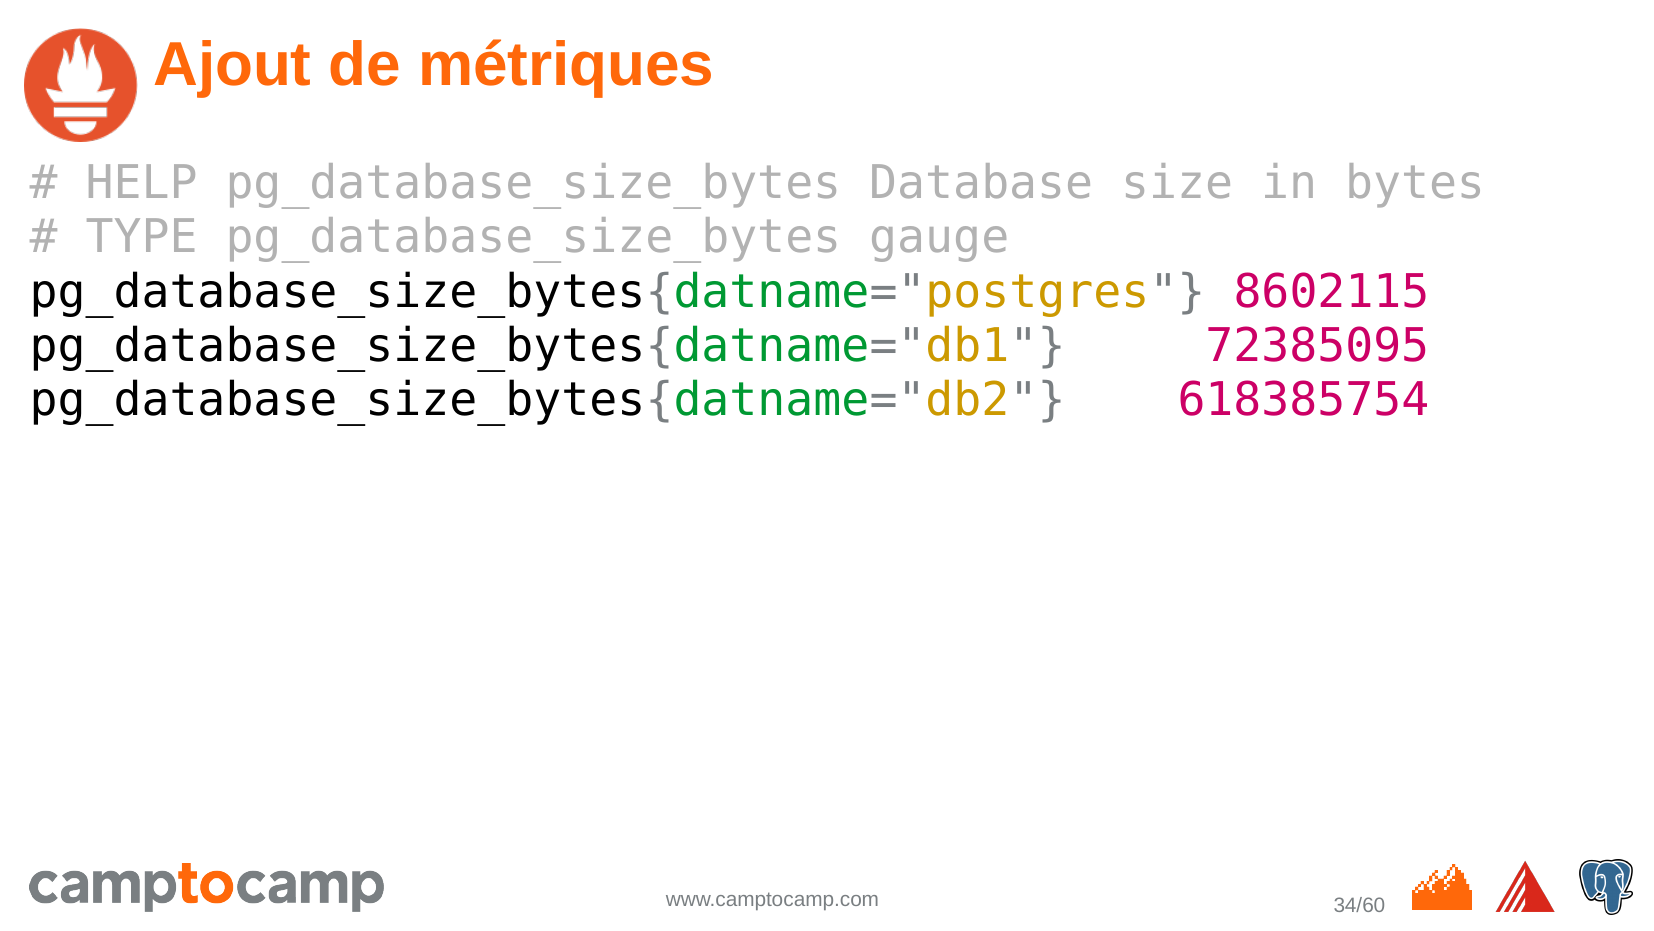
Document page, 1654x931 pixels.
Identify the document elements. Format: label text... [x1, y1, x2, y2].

picture [1579, 859, 1633, 915]
picture [29, 863, 384, 912]
title Ajout de métriques [153, 29, 1625, 155]
picture [1412, 864, 1472, 910]
picture [24, 28, 139, 142]
list # HELP pg_database_size_bytes Database size in bytes # TYPE pg_database_size_bytes gauge pg_database_size_bytes{datname="postgres"} 8602115 pg_database_size_bytes{datname="db1"} 72385095 pg_database_size_bytes{datname="db2"} 618385754 [29, 155, 1625, 427]
picture [1495, 856, 1556, 917]
